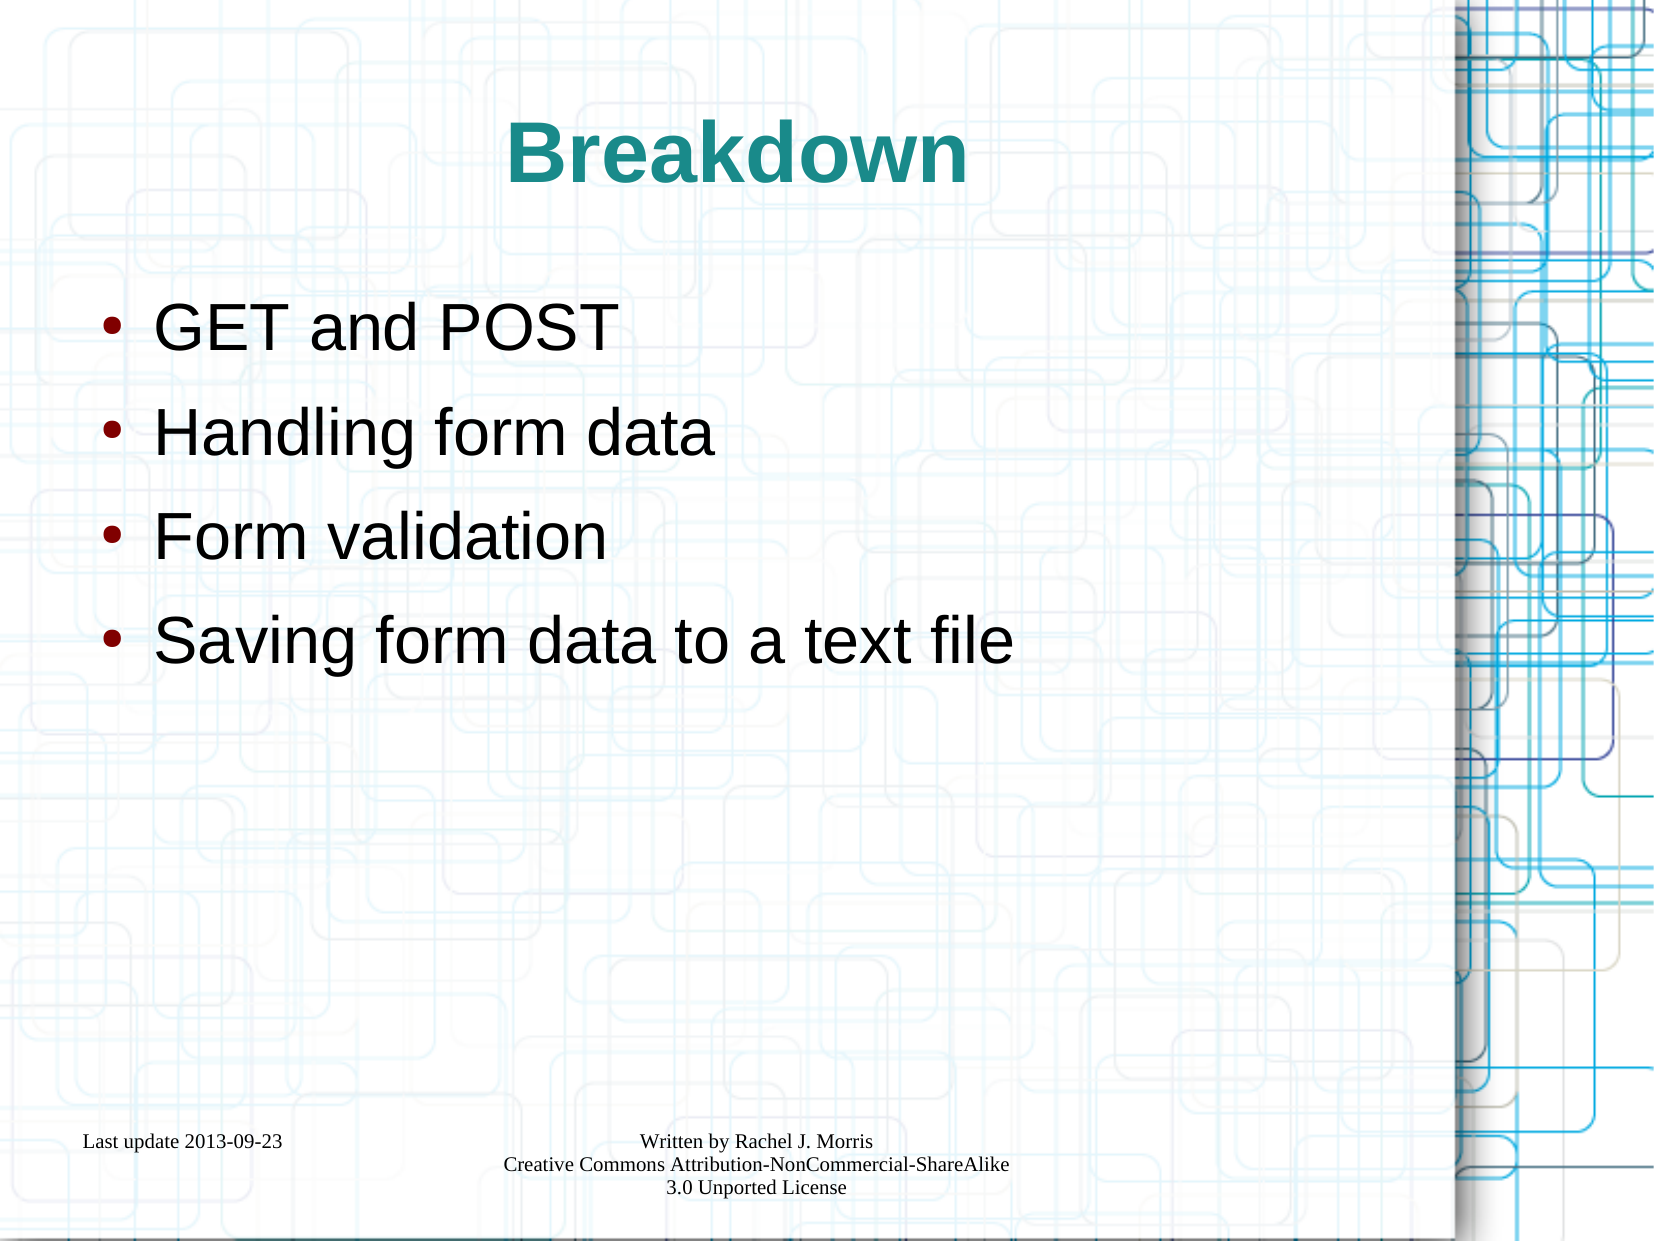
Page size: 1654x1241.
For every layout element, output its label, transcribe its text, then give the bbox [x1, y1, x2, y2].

list GET and POST Handling form data Form validation Saving form data to a text file [82, 290, 1418, 1010]
title Breakdown [59, 49, 1418, 257]
picture [0, 0, 1654, 1241]
